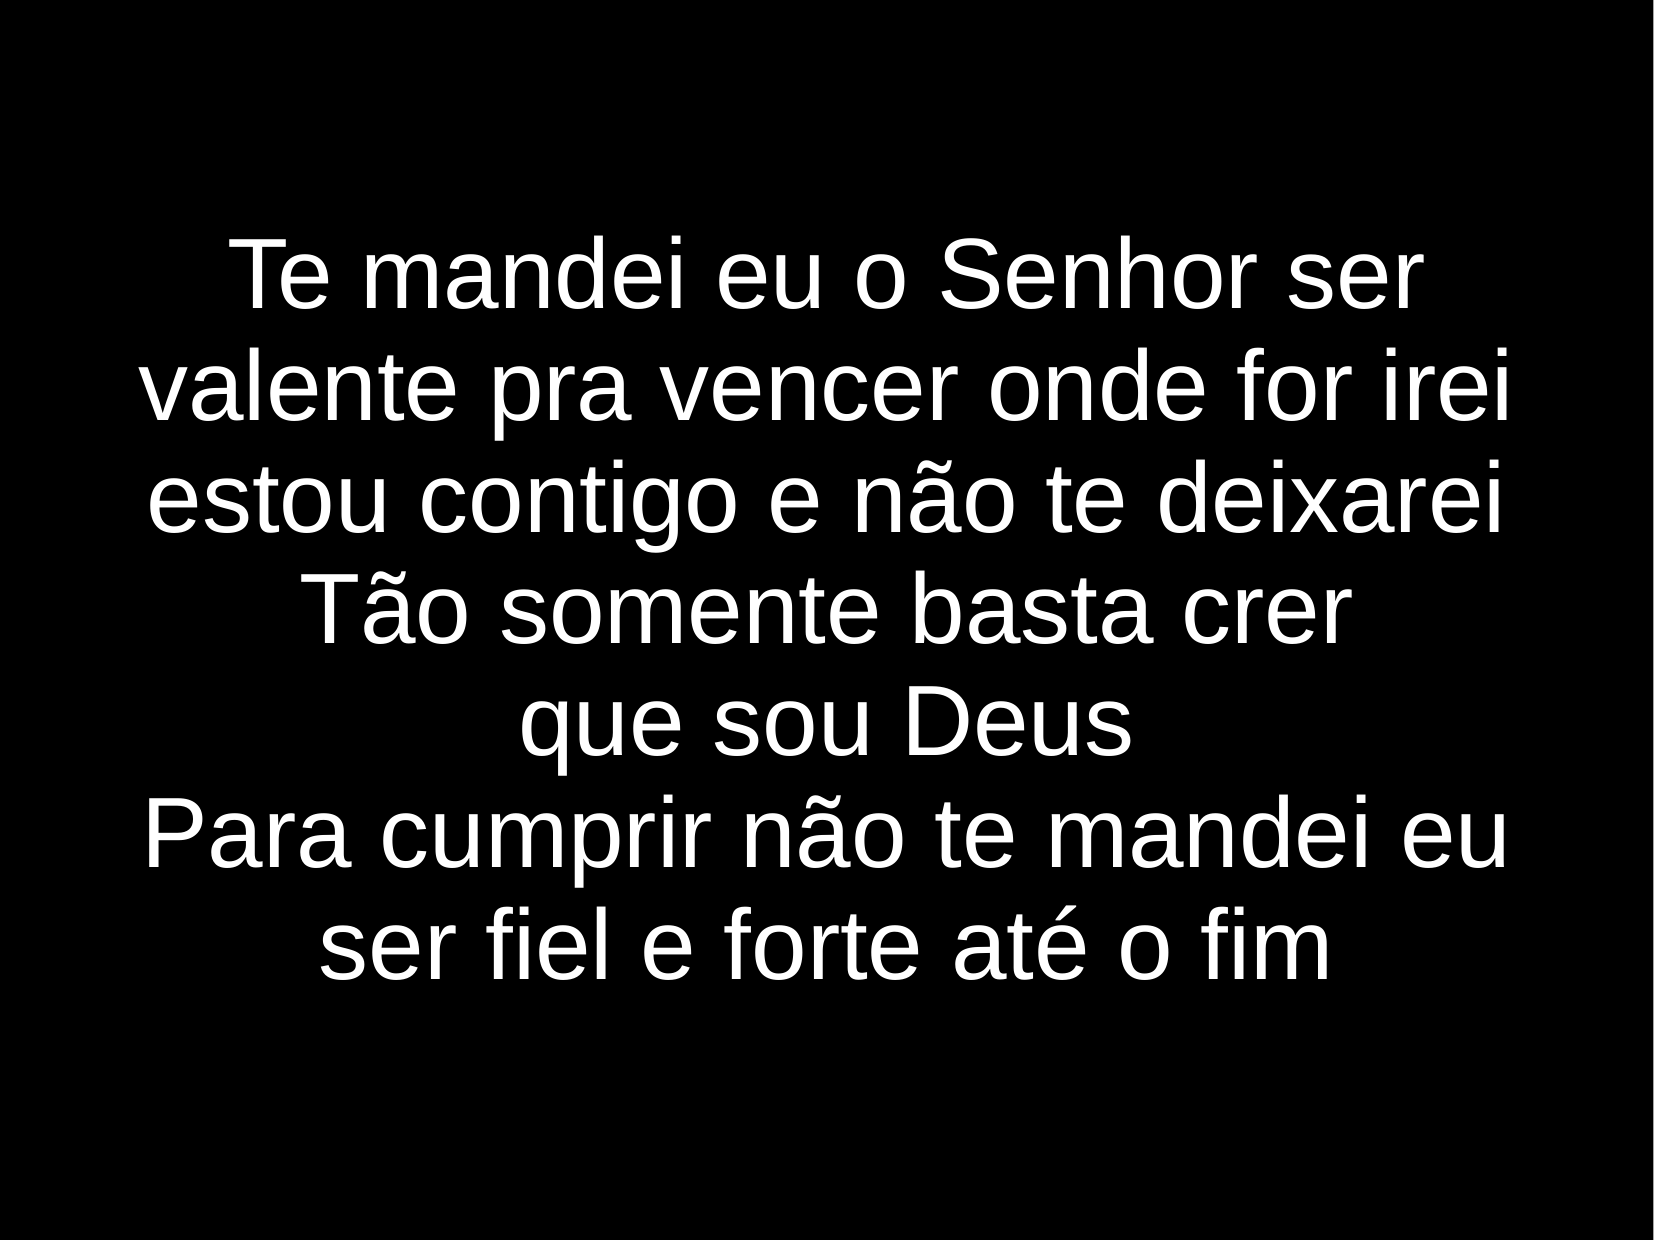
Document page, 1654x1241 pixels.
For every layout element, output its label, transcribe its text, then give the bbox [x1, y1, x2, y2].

subtitle Te mandei eu o Senhor ser valente pra vencer onde for irei estou contigo e não te deixarei Tão somente basta crer que sou Deus Para cumprir não te mandei eu ser fiel e forte até o fim [82, 49, 1571, 1170]
